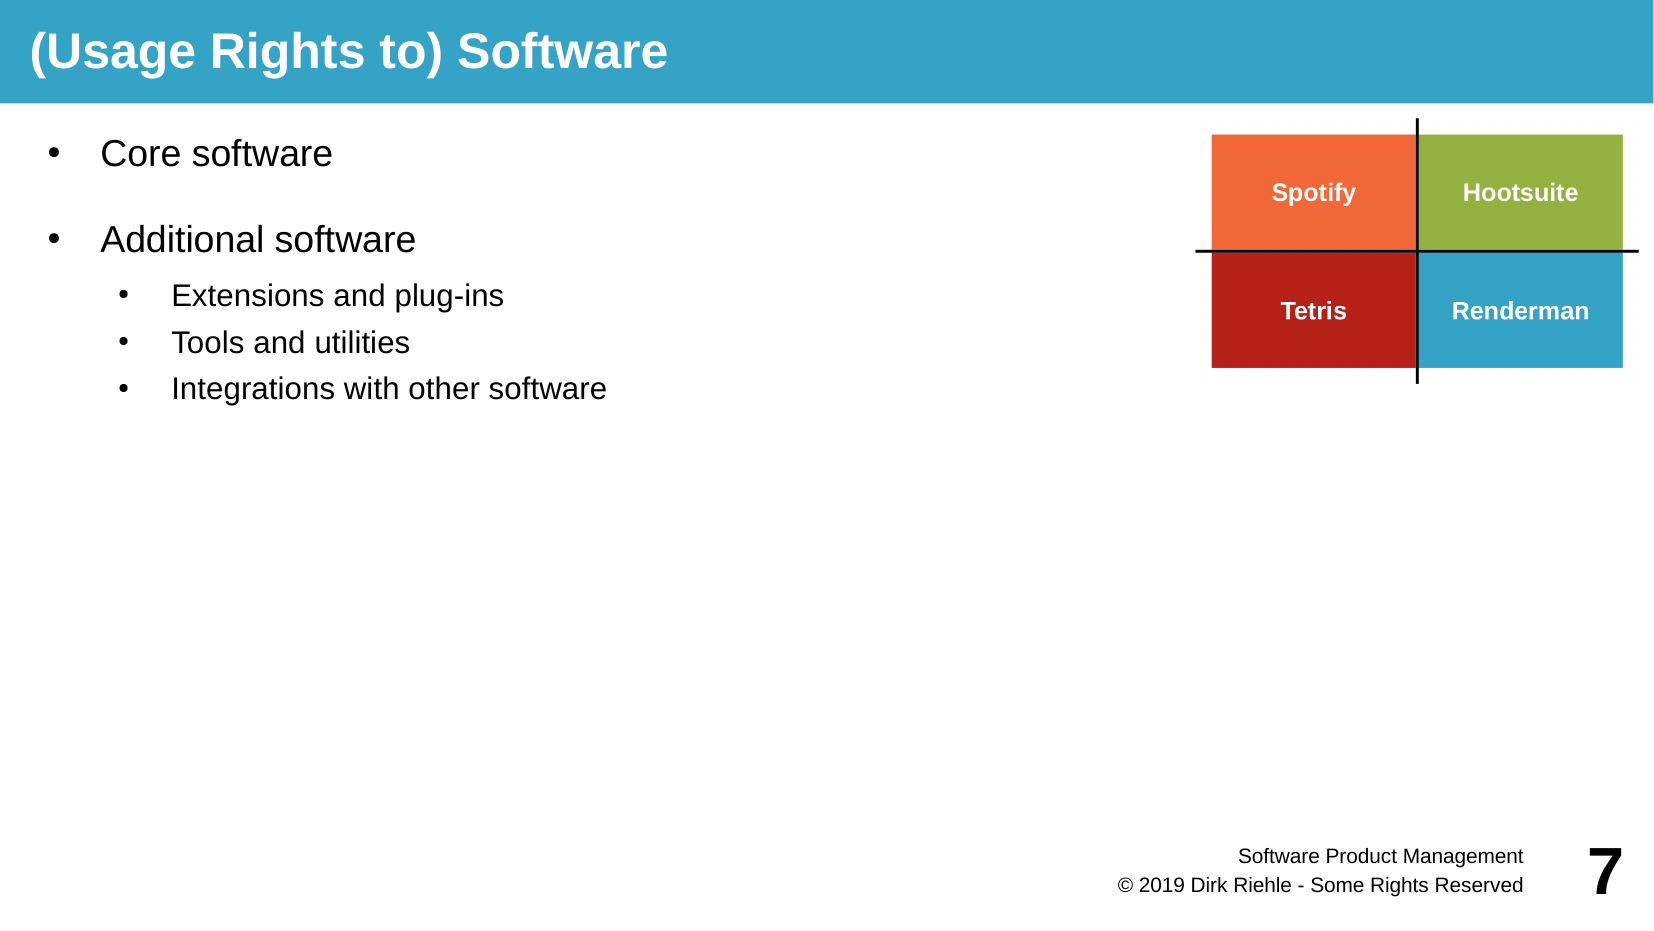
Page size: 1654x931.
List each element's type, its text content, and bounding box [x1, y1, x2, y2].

list Core software Additional software Extensions and plug-ins Tools and utilities Integrations with other software [29, 132, 1625, 813]
title (Usage Rights to) Software [0, 0, 1654, 104]
picture [1195, 118, 1639, 384]
